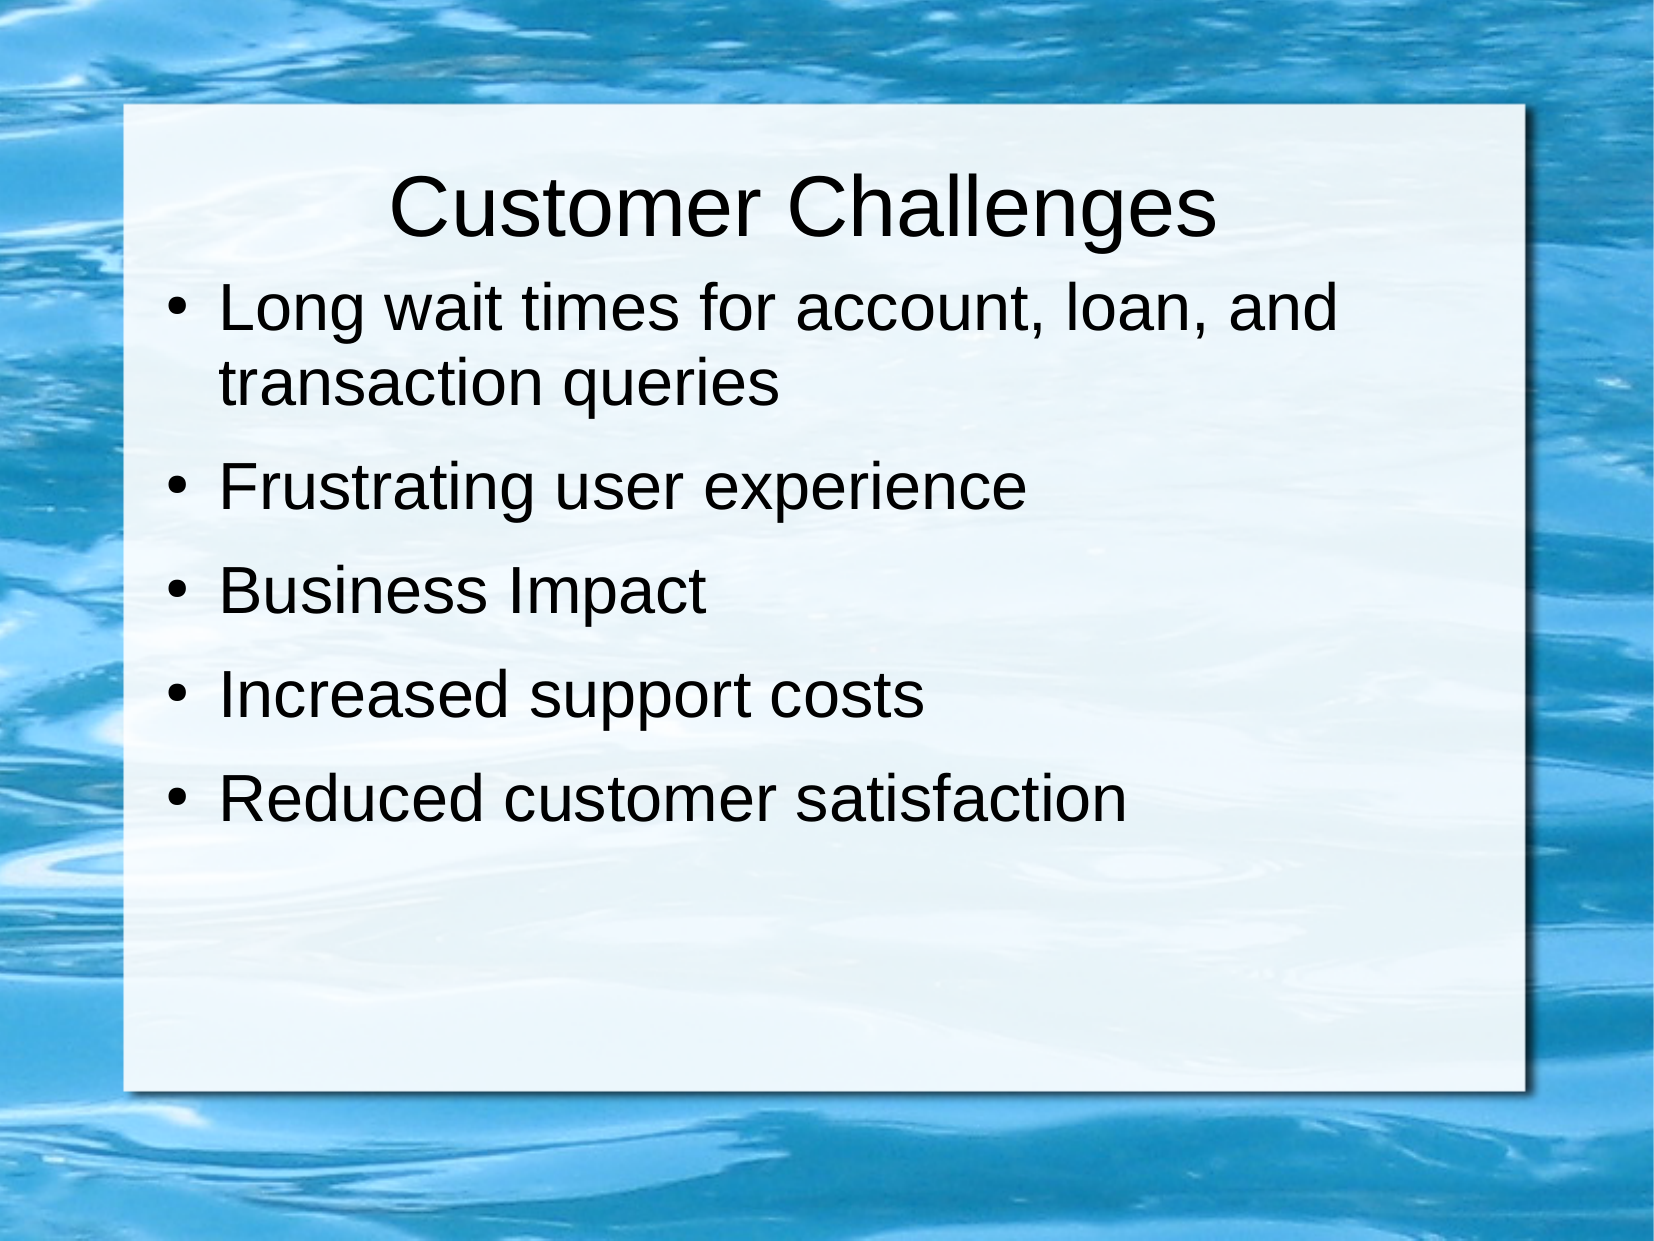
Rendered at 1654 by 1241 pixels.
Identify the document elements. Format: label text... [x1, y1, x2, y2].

picture [0, 0, 1654, 1241]
title Customer Challenges [147, 118, 1506, 270]
list Long wait times for account, loan, and transaction queries Frustrating user experience Business Impact Increased support costs Reduced customer satisfaction [147, 270, 1506, 1063]
text_box [251, 417, 1411, 643]
